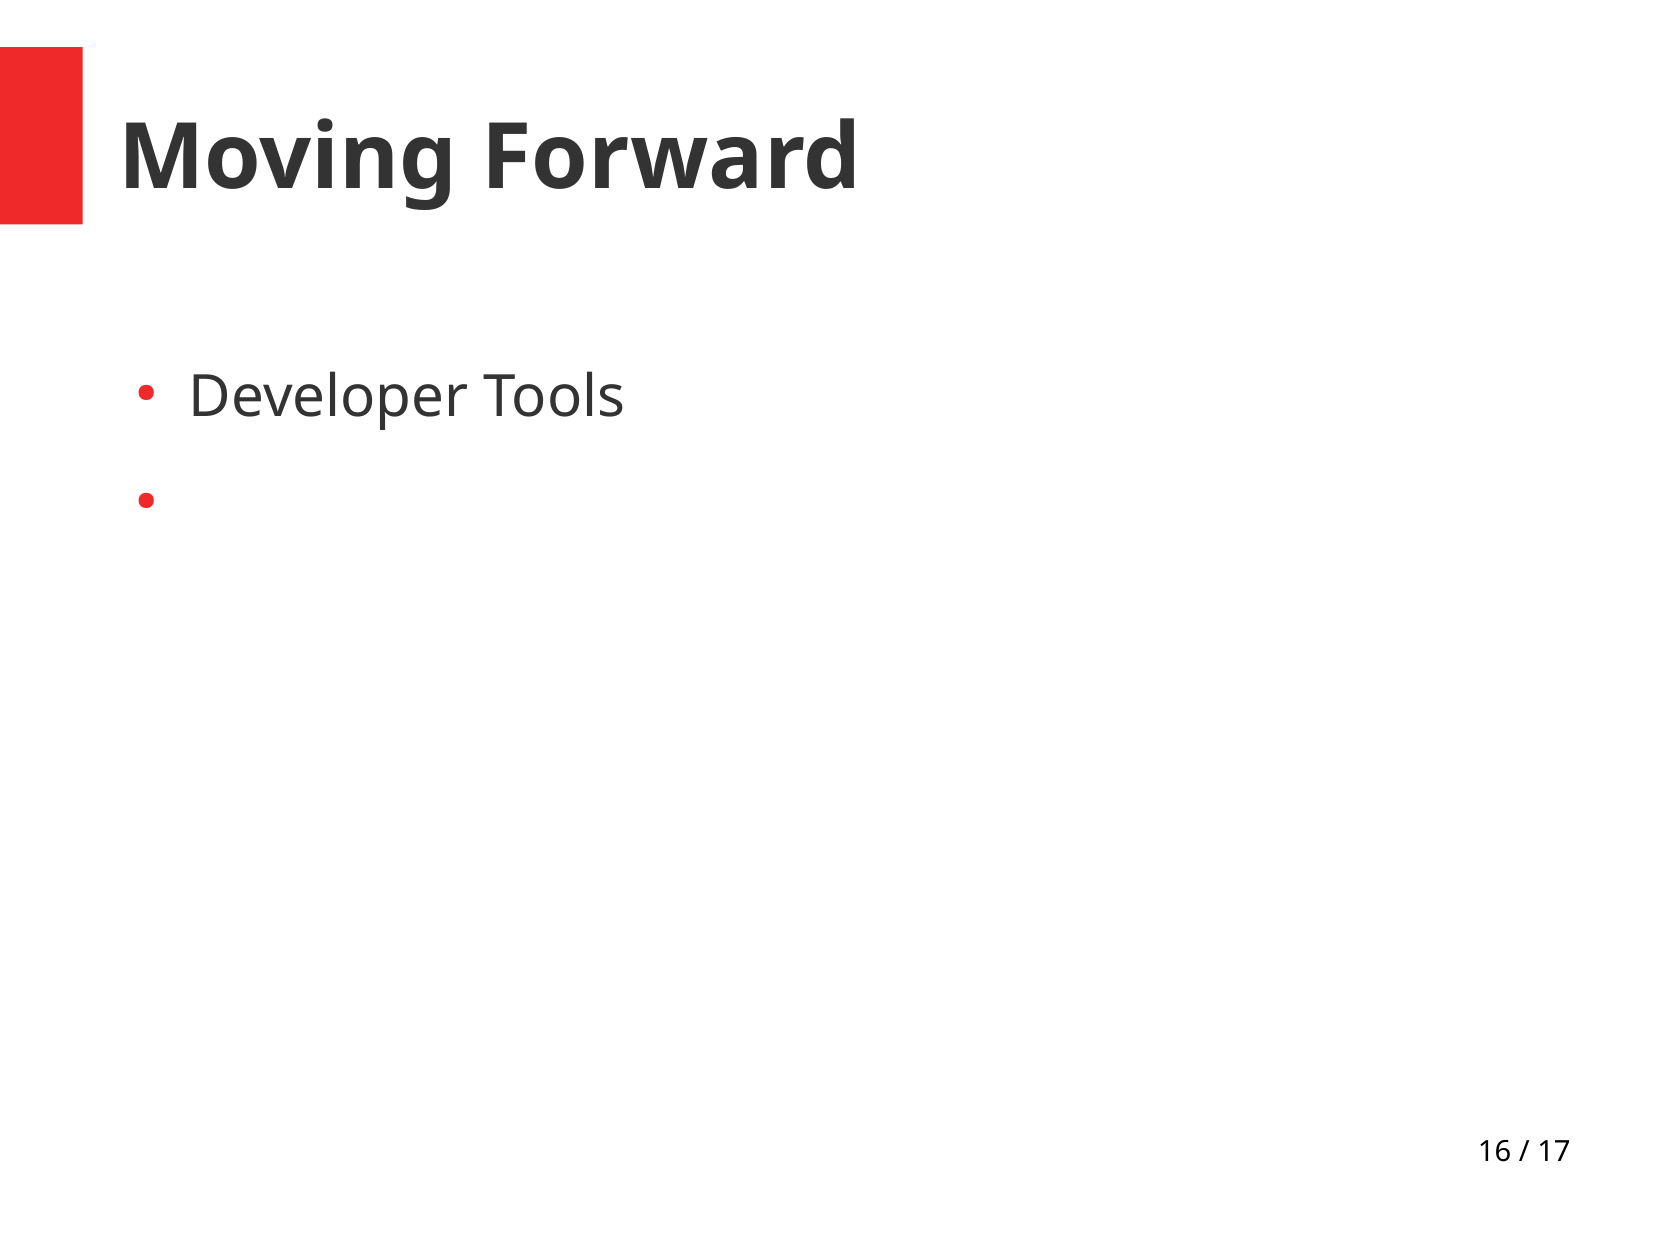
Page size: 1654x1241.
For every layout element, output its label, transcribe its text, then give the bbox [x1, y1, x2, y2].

title Moving Forward [118, 49, 1571, 257]
list Developer Tools [118, 354, 1536, 1074]
